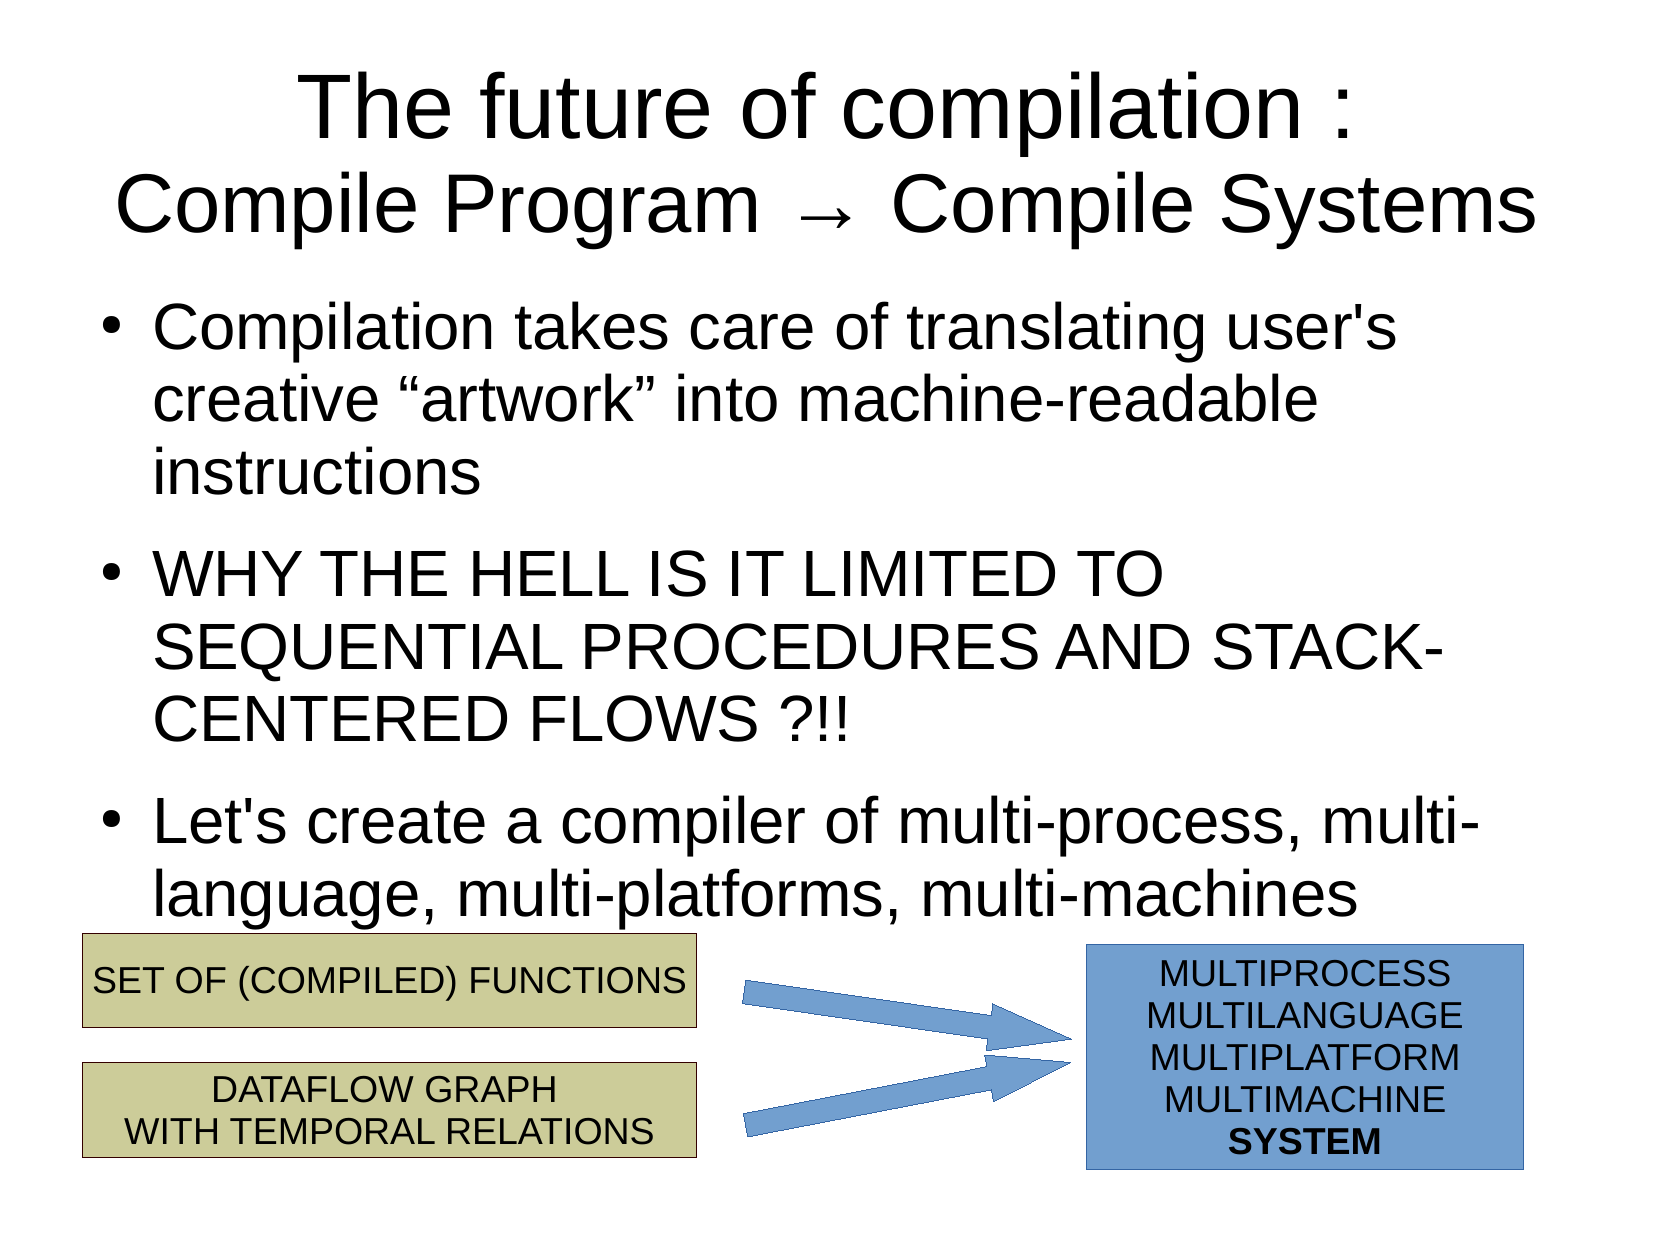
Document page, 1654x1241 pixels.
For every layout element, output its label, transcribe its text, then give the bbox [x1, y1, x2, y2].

text_box SET OF (COMPILED) FUNCTIONS [82, 933, 697, 1028]
list Compilation takes care of translating user's creative “artwork” into machine-readable instructions WHY THE HELL IS IT LIMITED TO SEQUENTIAL PROCEDURES AND STACK-CENTERED FLOWS ?!! Let's create a compiler of multi-process, multi-language, multi-platforms, multi-machines systems [82, 290, 1571, 1010]
text_box [742, 980, 1072, 1051]
title The future of compilation : Compile Program → Compile Systems [82, 49, 1571, 257]
text_box [743, 1055, 1071, 1137]
text_box DATAFLOW GRAPH WITH TEMPORAL RELATIONS [82, 1062, 697, 1158]
text_box MULTIPROCESS MULTILANGUAGE MULTIPLATFORM MULTIMACHINE SYSTEM [1086, 944, 1524, 1170]
